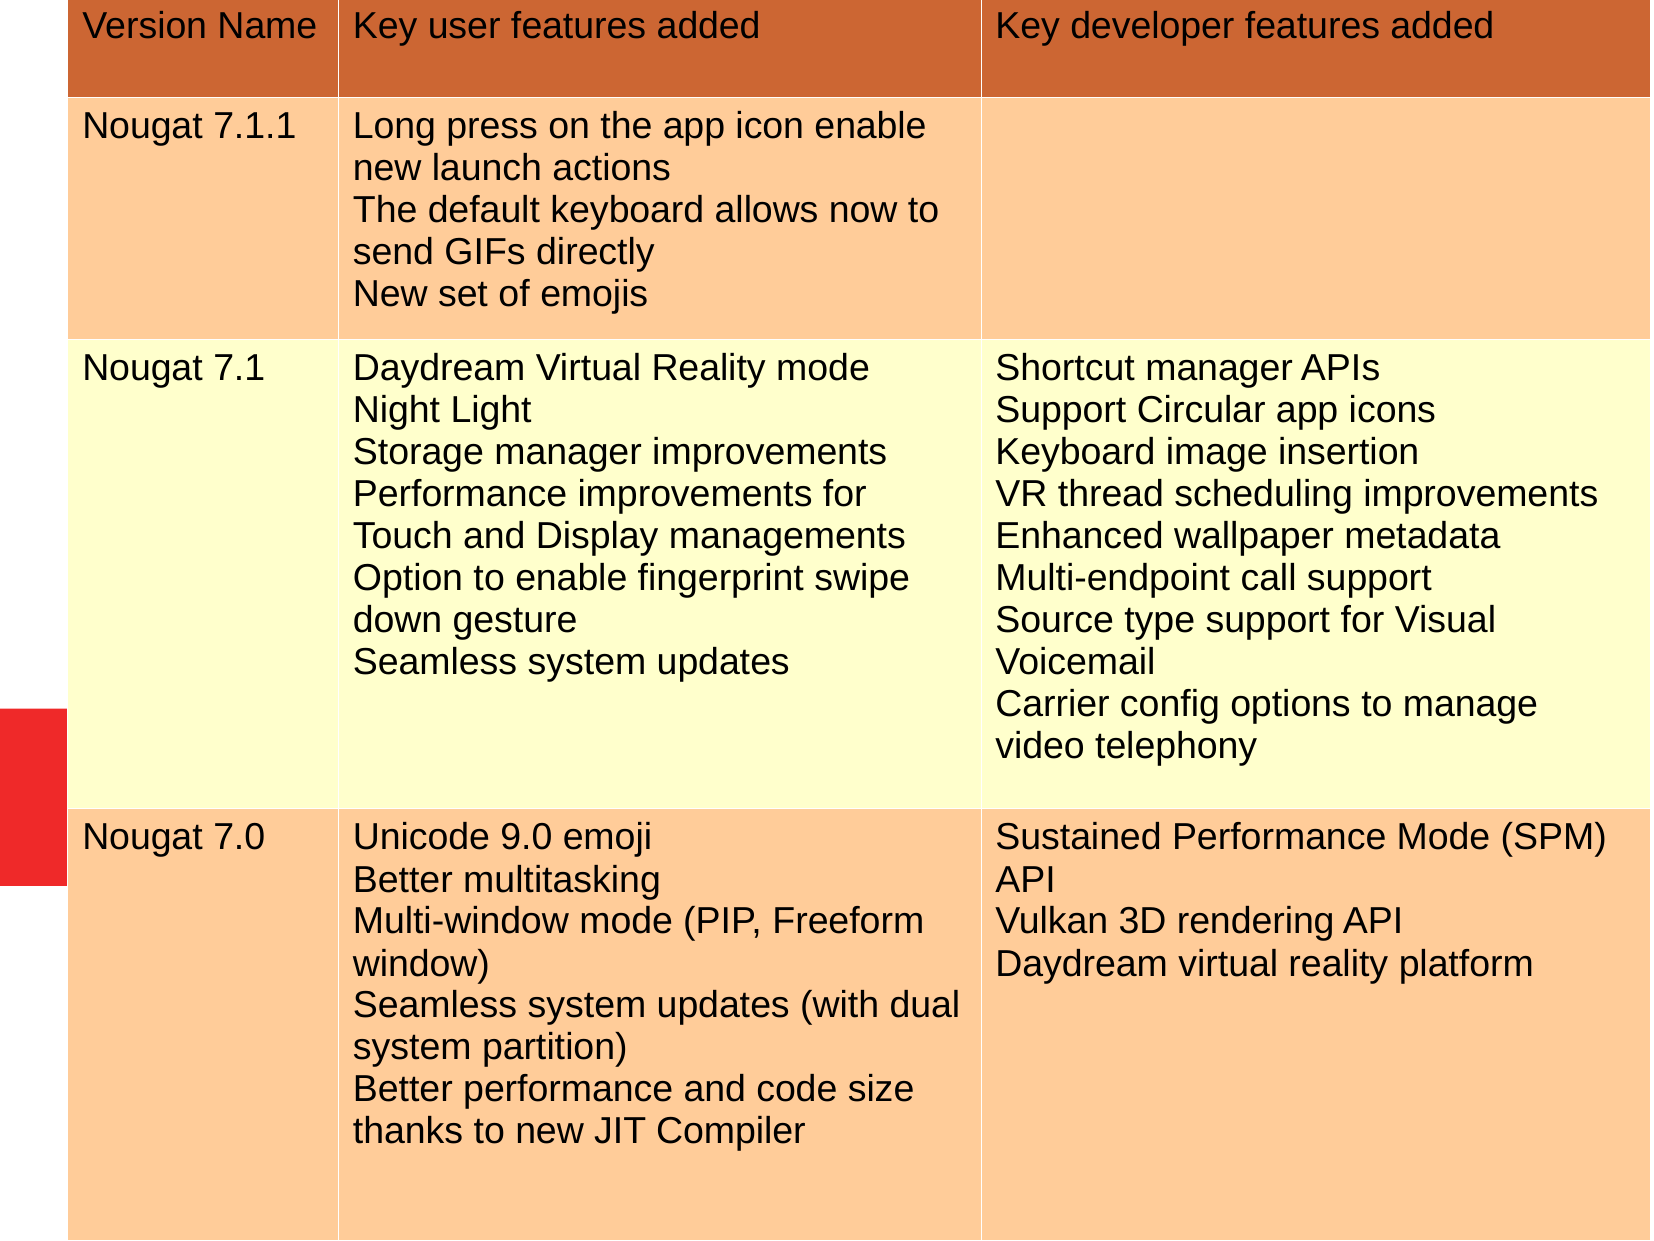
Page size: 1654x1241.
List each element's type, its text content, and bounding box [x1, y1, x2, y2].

table_header Key user features added [339, 0, 981, 97]
table_cell Shortcut manager APIs Support Circular app icons Keyboard image insertion VR thread scheduling improvements Enhanced wallpaper metadata Multi-endpoint call support Source type support for Visual Voicemail Carrier config options to manage video telephony [982, 340, 1650, 808]
table_cell Sustained Performance Mode (SPM) API Vulkan 3D rendering API Daydream virtual reality platform [982, 809, 1650, 1240]
table_cell [982, 98, 1650, 339]
table_cell Nougat 7.1 [68, 340, 338, 808]
table_cell Daydream Virtual Reality mode Night Light Storage manager improvements Performance improvements for Touch and Display managements Option to enable fingerprint swipe down gesture Seamless system updates [339, 340, 981, 808]
table_header Version Name [68, 0, 338, 97]
table_cell Long press on the app icon enable new launch actions The default keyboard allows now to send GIFs directly New set of emojis [339, 98, 981, 339]
table_cell Nougat 7.1.1 [68, 98, 338, 339]
table_cell Nougat 7.0 [68, 809, 338, 1240]
table_cell Unicode 9.0 emoji Better multitasking Multi-window mode (PIP, Freeform window) Seamless system updates (with dual system partition) Better performance and code size thanks to new JIT Compiler [339, 809, 981, 1240]
table_header Key developer features added [982, 0, 1650, 97]
